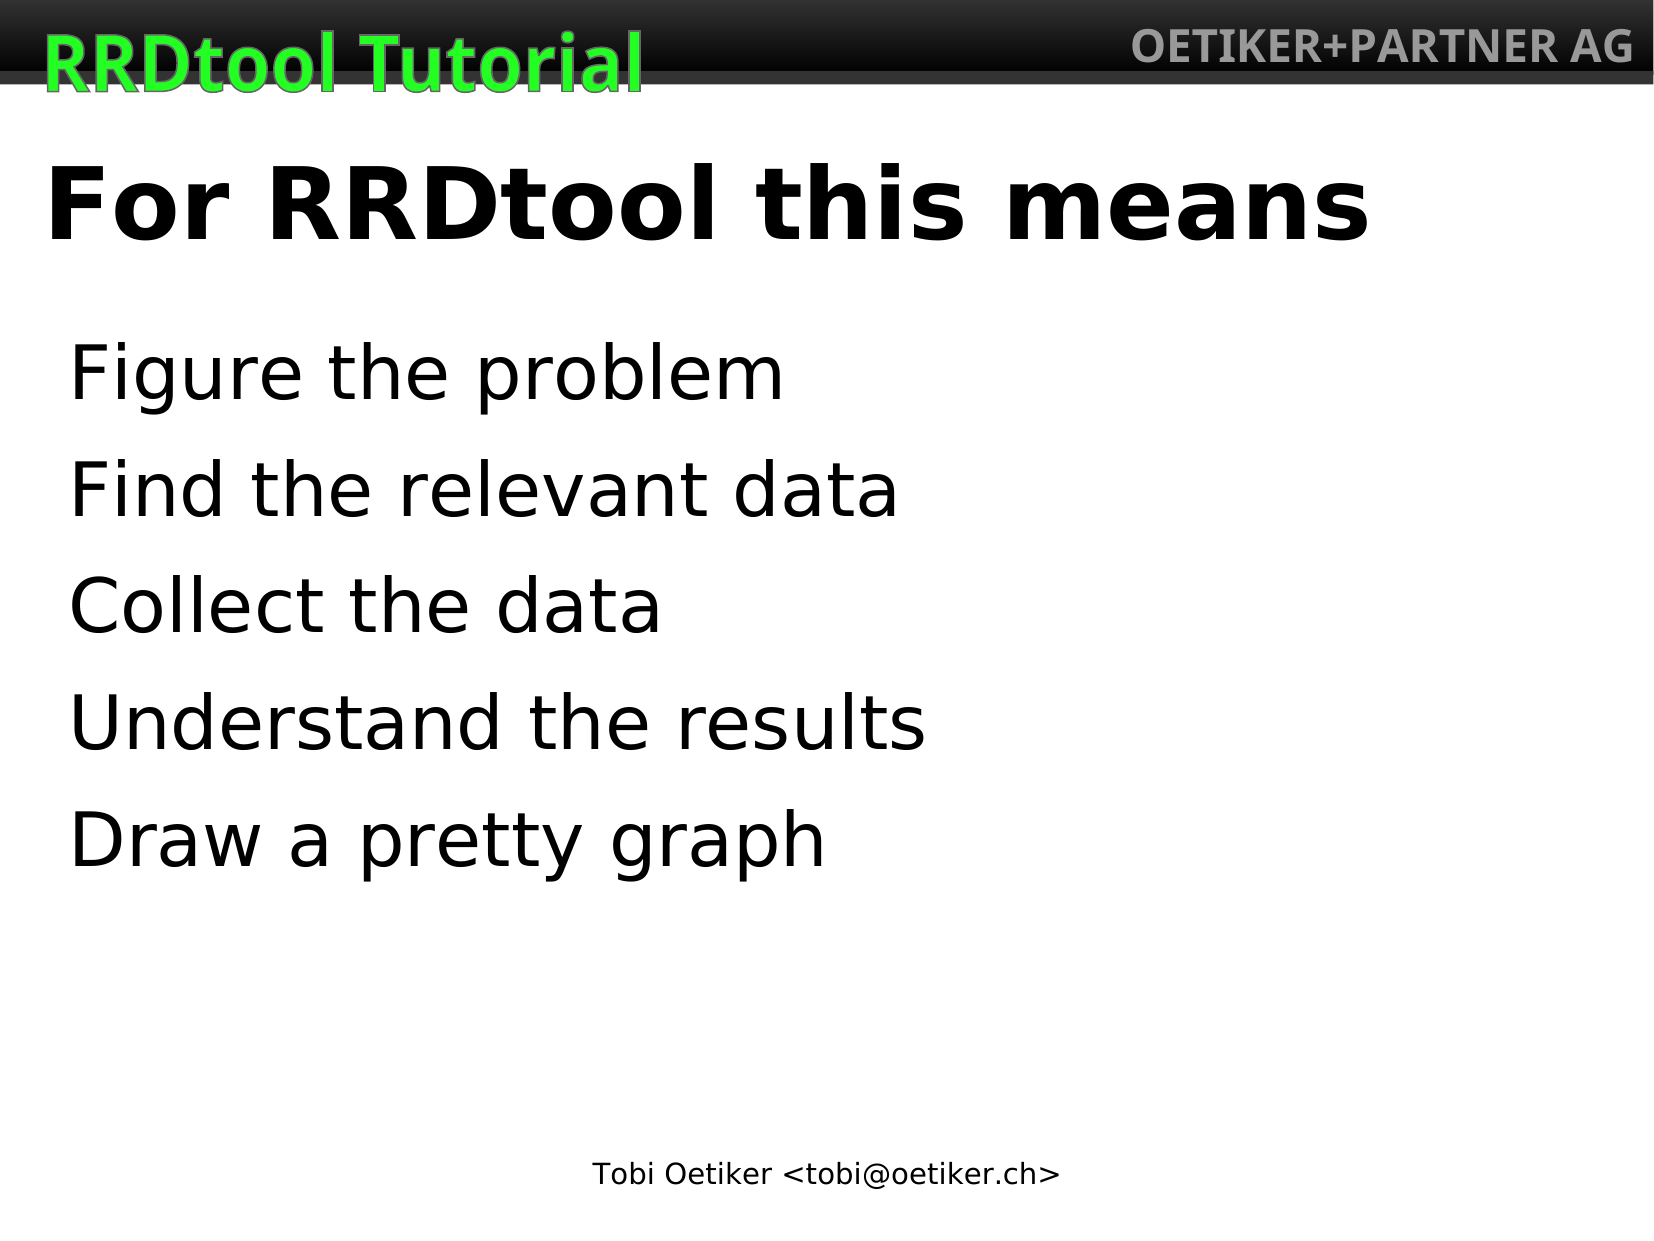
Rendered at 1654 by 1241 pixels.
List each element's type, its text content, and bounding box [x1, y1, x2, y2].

title For RRDtool this means [43, 132, 1582, 277]
list Figure the problem Find the relevant data Collect the data Understand the results Draw a pretty graph [50, 329, 1571, 1099]
